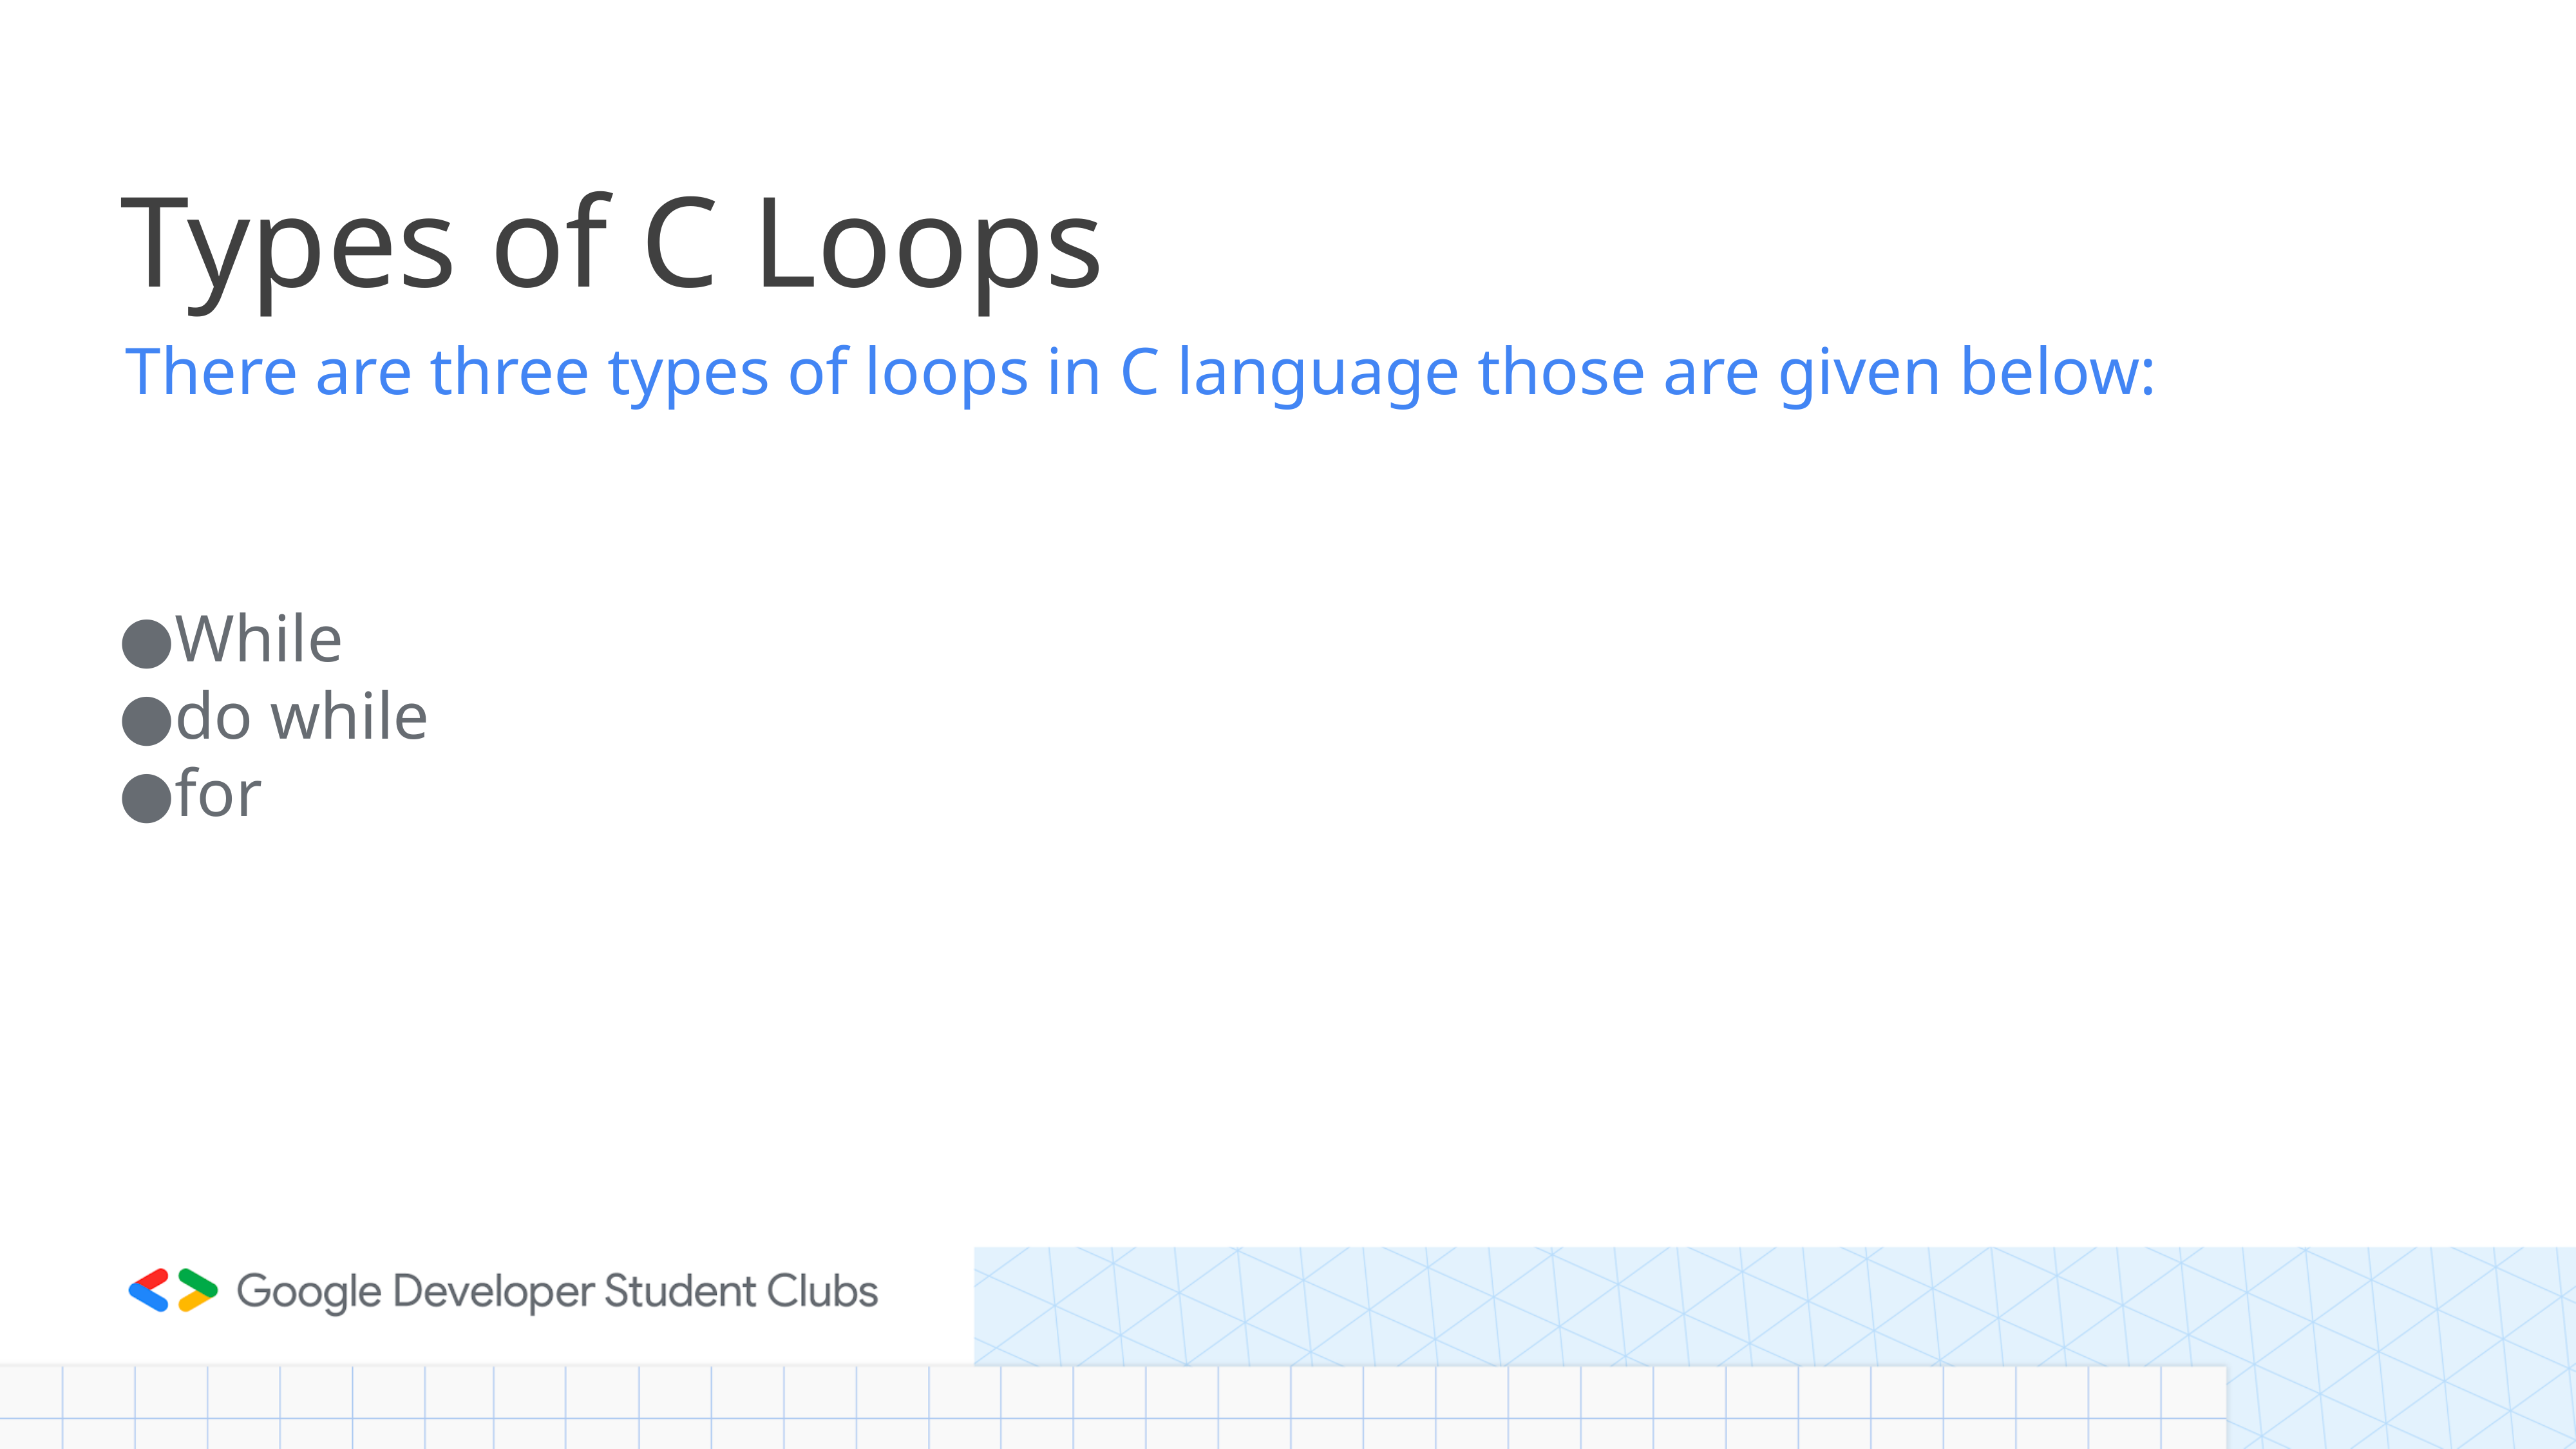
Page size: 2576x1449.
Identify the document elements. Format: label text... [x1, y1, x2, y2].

title Types of C Loops [94, 136, 2414, 340]
picture [0, 0, 2576, 1449]
list While do while for [109, 587, 2423, 920]
subtitle There are three types of loops in C language those are given below: [115, 320, 2441, 574]
